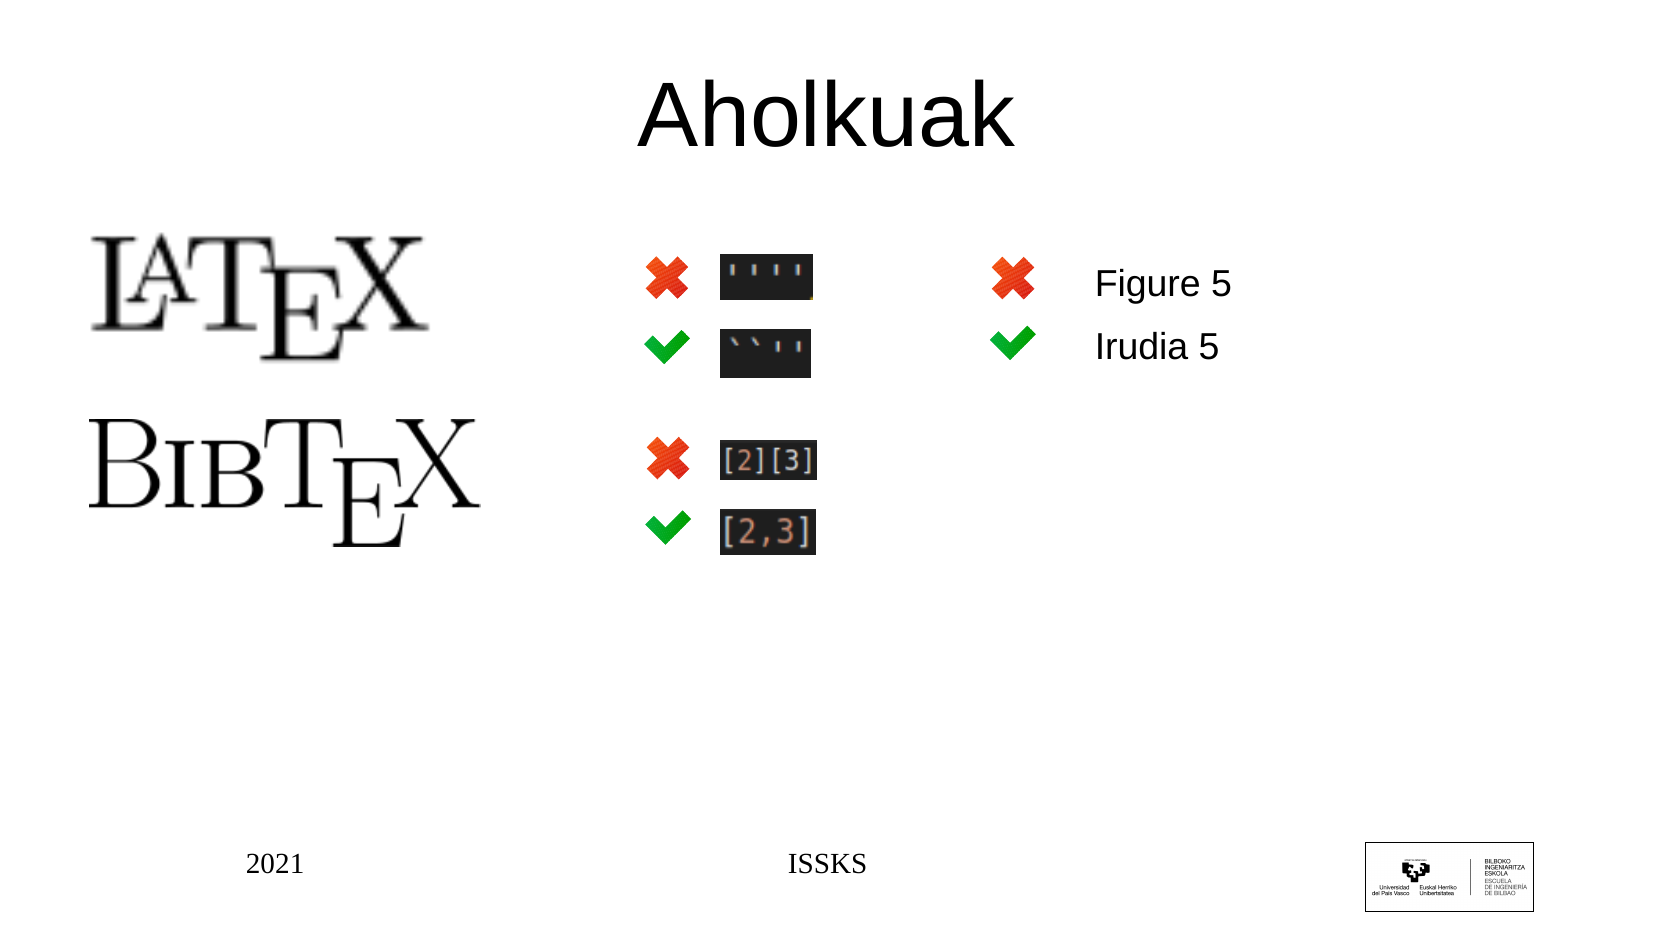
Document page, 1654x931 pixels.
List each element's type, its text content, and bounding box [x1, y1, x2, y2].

picture [644, 330, 691, 365]
picture [990, 325, 1036, 361]
picture [645, 435, 692, 482]
picture [643, 254, 691, 301]
picture [645, 510, 692, 545]
list [82, 217, 1571, 376]
title Aholkuak [82, 37, 1571, 193]
picture [82, 224, 441, 376]
picture [720, 440, 817, 481]
picture [990, 255, 1037, 302]
text_box Irudia 5 [1080, 318, 1247, 376]
picture [720, 329, 811, 378]
picture [1366, 843, 1533, 911]
picture [720, 254, 813, 301]
picture [720, 509, 816, 556]
picture [89, 419, 481, 547]
text_box Figure 5 [1080, 255, 1247, 312]
